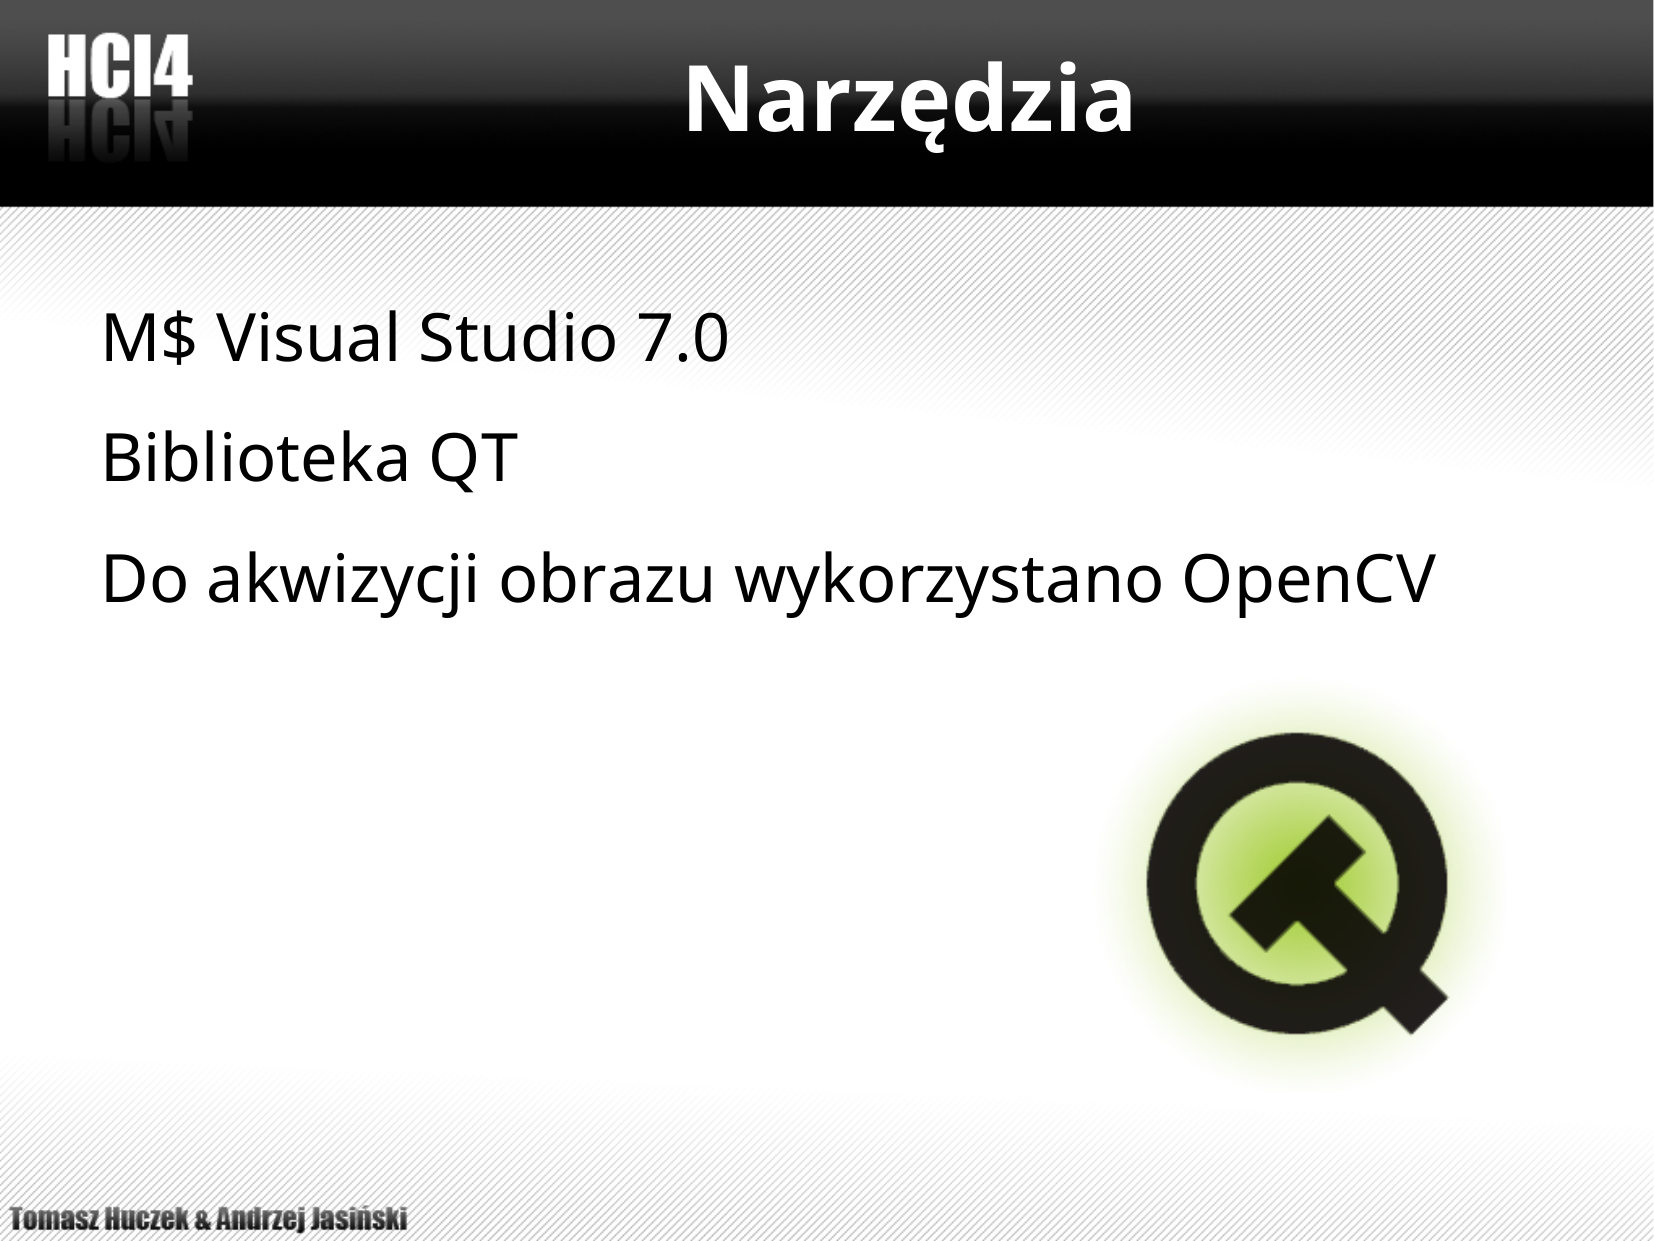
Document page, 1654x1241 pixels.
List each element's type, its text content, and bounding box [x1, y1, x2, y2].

list M$ Visual Studio 7.0 Biblioteka QT Do akwizycji obrazu wykorzystano OpenCV [82, 290, 1571, 1094]
picture [0, 0, 1654, 1241]
title Narzędzia [165, 0, 1654, 193]
